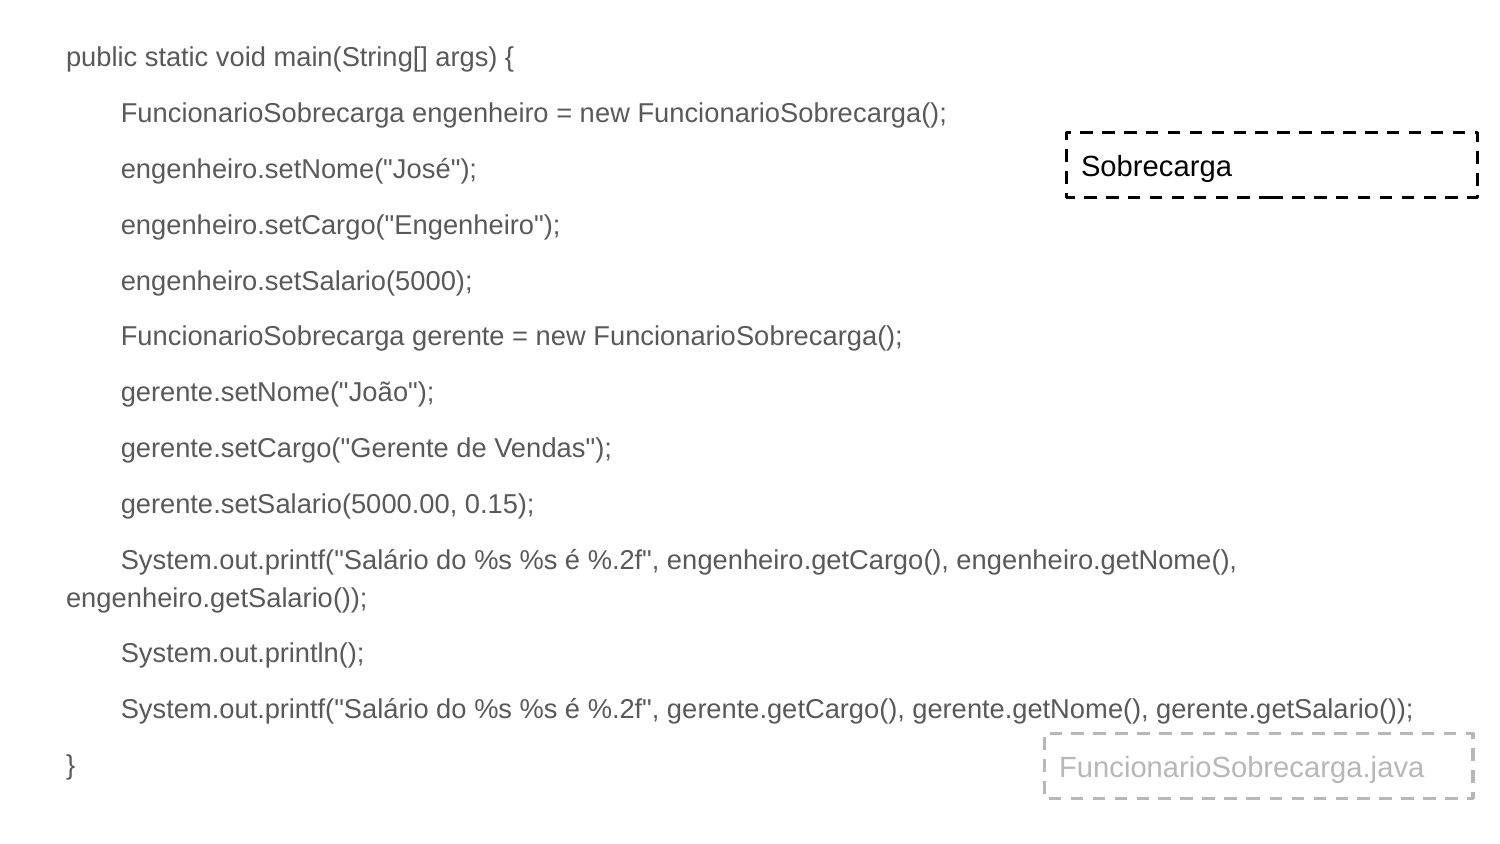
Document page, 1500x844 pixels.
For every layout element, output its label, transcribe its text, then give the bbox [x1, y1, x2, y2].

text_box FuncionarioSobrecarga.java [1044, 733, 1474, 799]
list public static void main(String[] args) { FuncionarioSobrecarga engenheiro = new FuncionarioSobrecarga(); engenheiro.setNome("José"); engenheiro.setCargo("Engenheiro"); engenheiro.setSalario(5000); FuncionarioSobrecarga gerente = new FuncionarioSobrecarga(); gerente.setNome("João"); gerente.setCargo("Gerente de Vendas"); gerente.setSalario(5000.00, 0.15); System.out.printf("Salário do %s %s é %.2f", engenheiro.getCargo(), engenheiro.getNome(), engenheiro.getSalario()); System.out.println(); System.out.printf("Salário do %s %s é %.2f", gerente.getCargo(), gerente.getNome(), gerente.getSalario()); } [51, 19, 1449, 816]
text_box Sobrecarga [1066, 132, 1478, 198]
